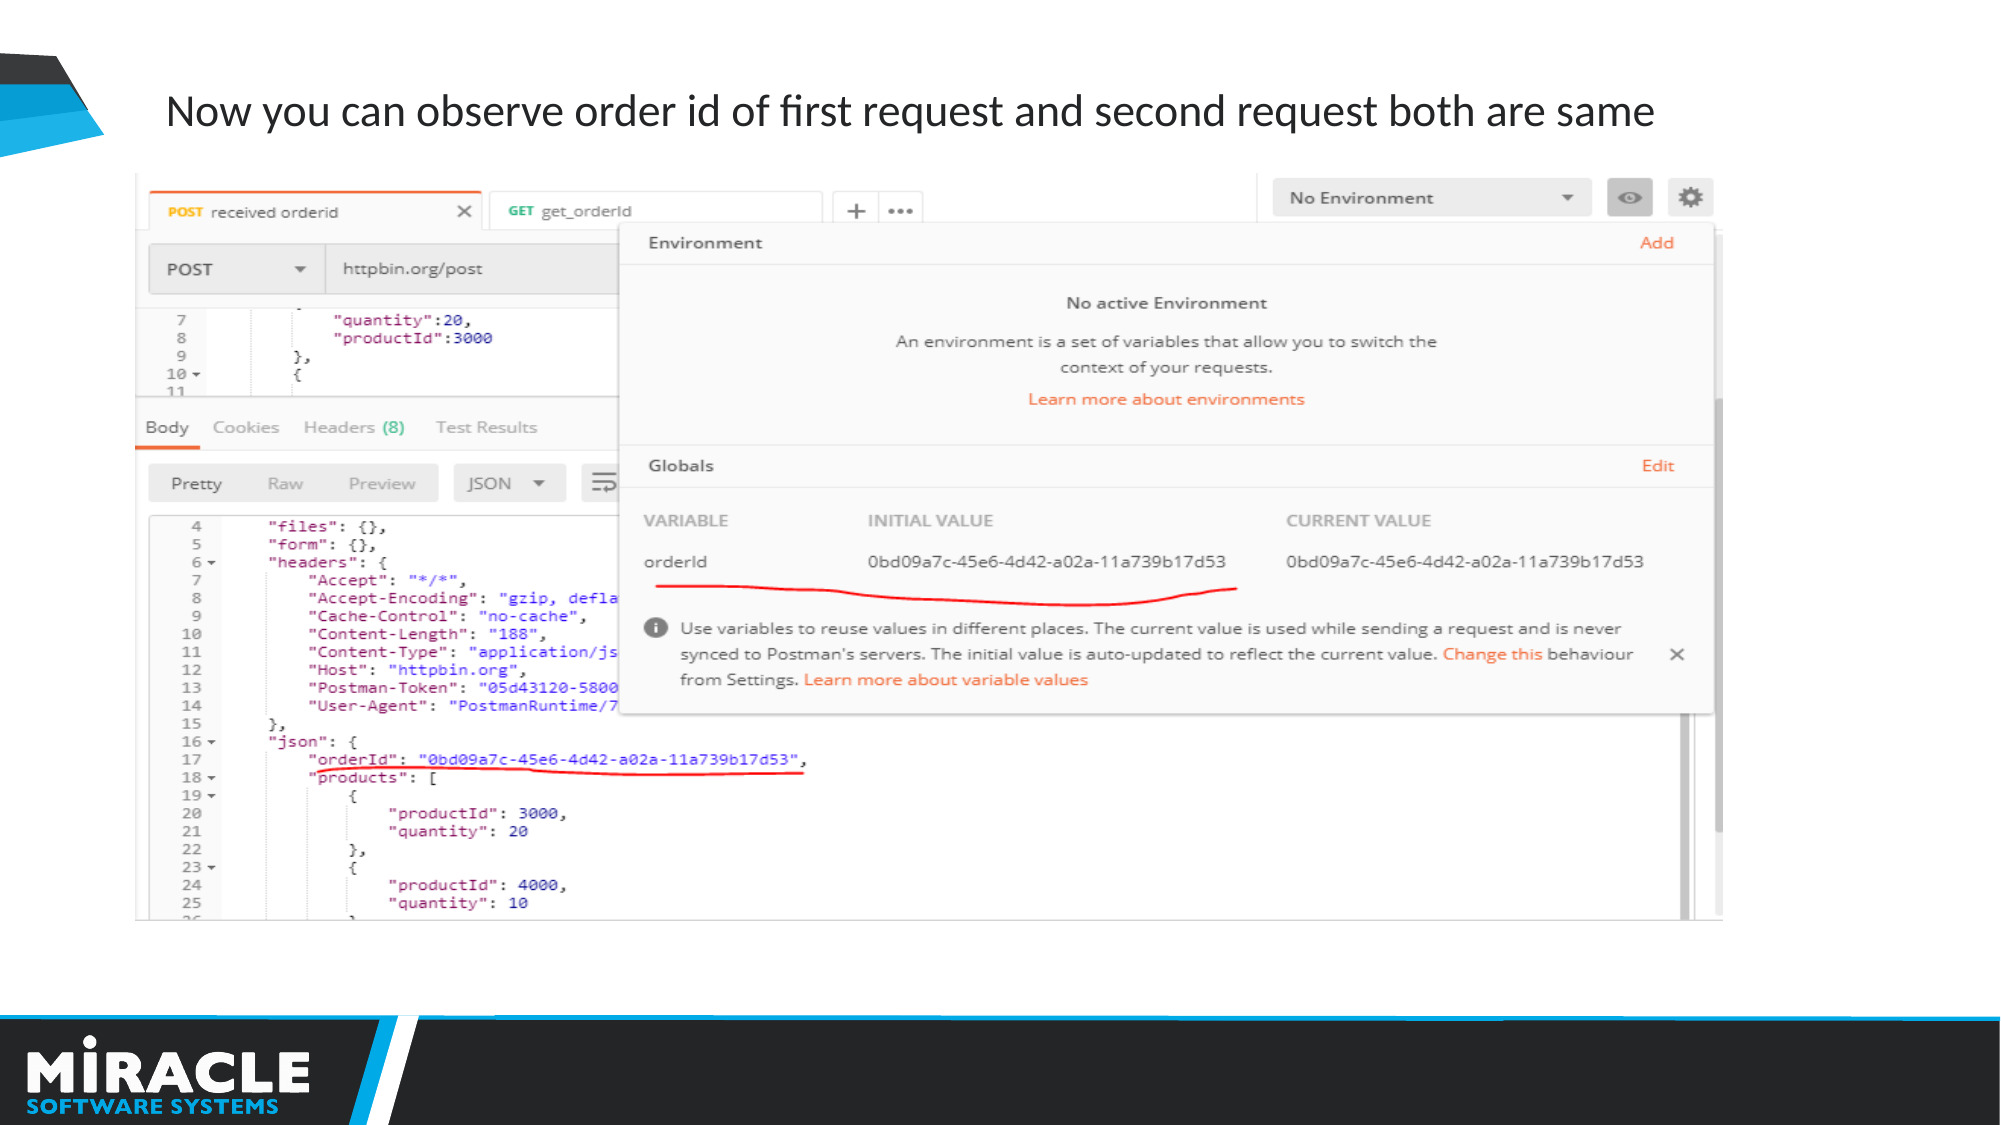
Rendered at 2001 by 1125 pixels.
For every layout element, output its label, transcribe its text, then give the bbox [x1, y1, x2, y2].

text_box Now you can observe order id of first request and second request both are same [76, 0, 1786, 136]
picture [135, 173, 1723, 921]
